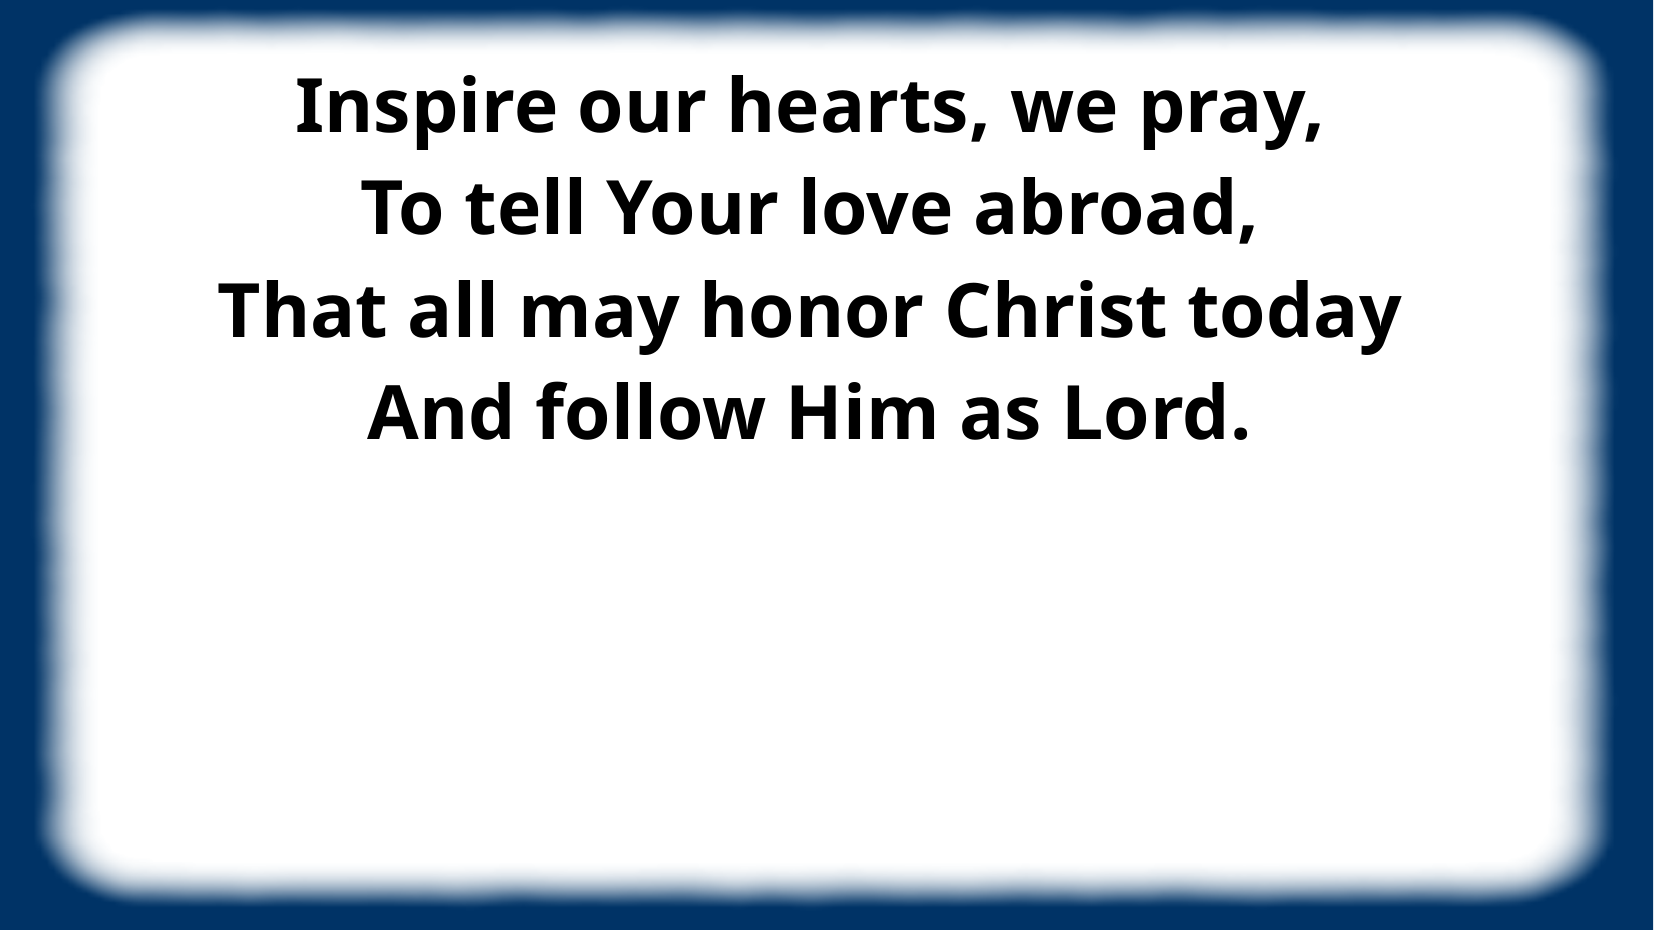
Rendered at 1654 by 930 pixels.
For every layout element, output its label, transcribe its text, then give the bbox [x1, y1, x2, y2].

text_box Inspire our hearts, we pray, To tell Your love abroad, That all may honor Christ today And follow Him as Lord. [75, 44, 1546, 460]
picture [0, 0, 1654, 930]
